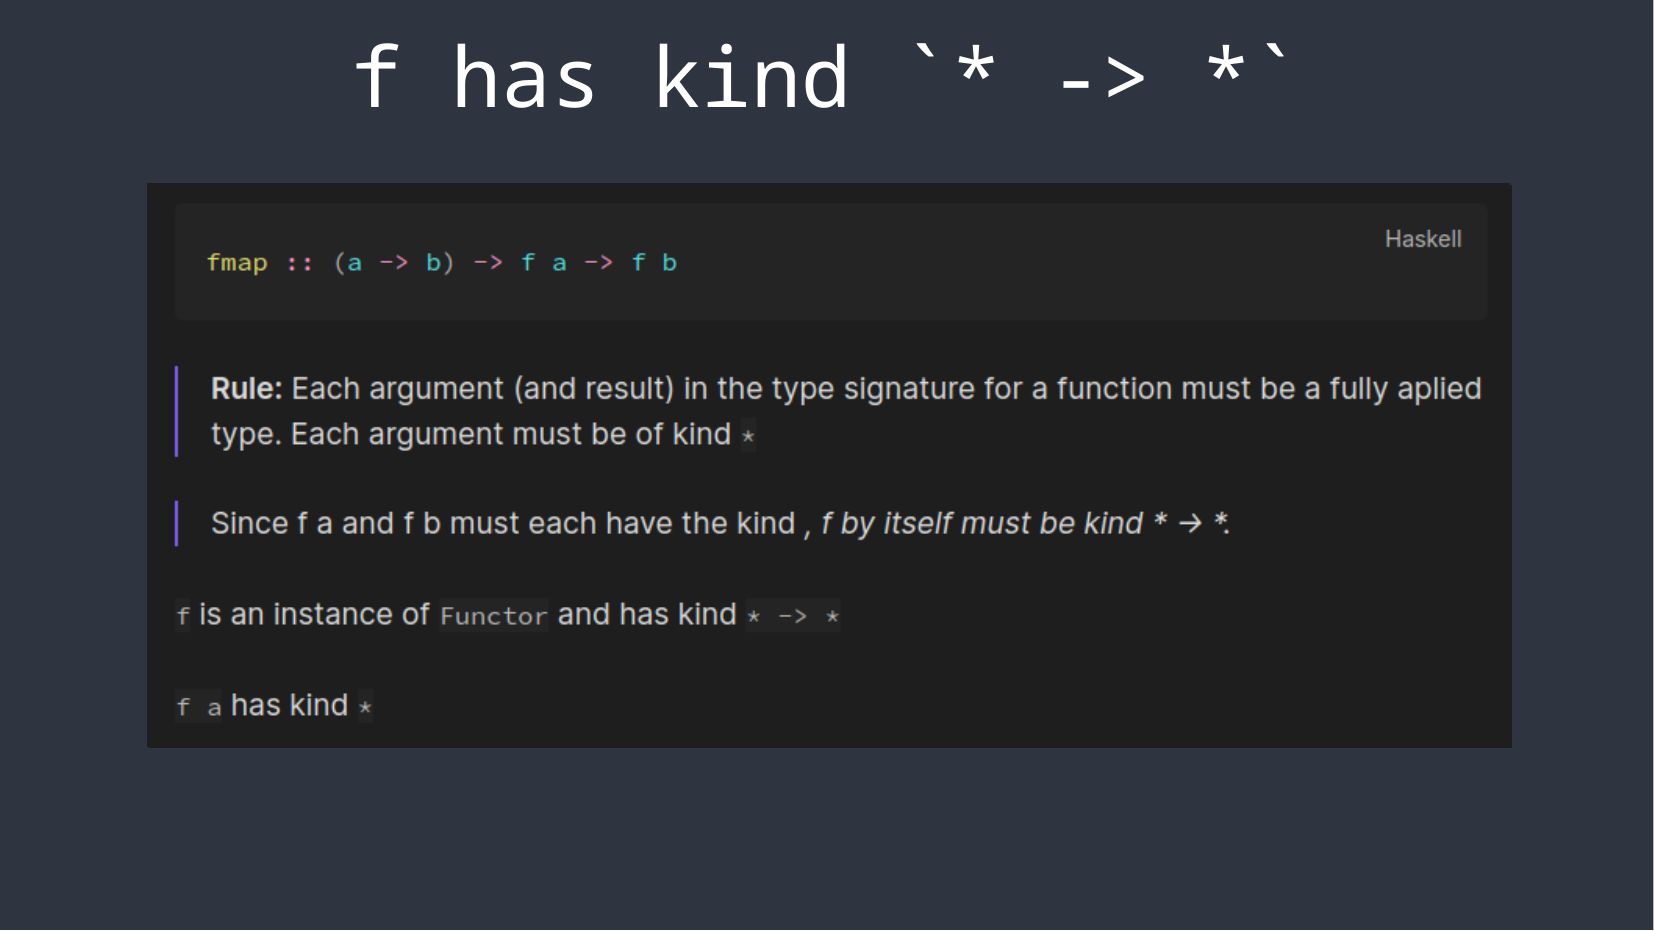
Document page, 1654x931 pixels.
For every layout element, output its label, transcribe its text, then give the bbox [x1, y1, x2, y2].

picture [147, 183, 1512, 748]
title f has kind `* -> *` [82, 37, 1571, 113]
